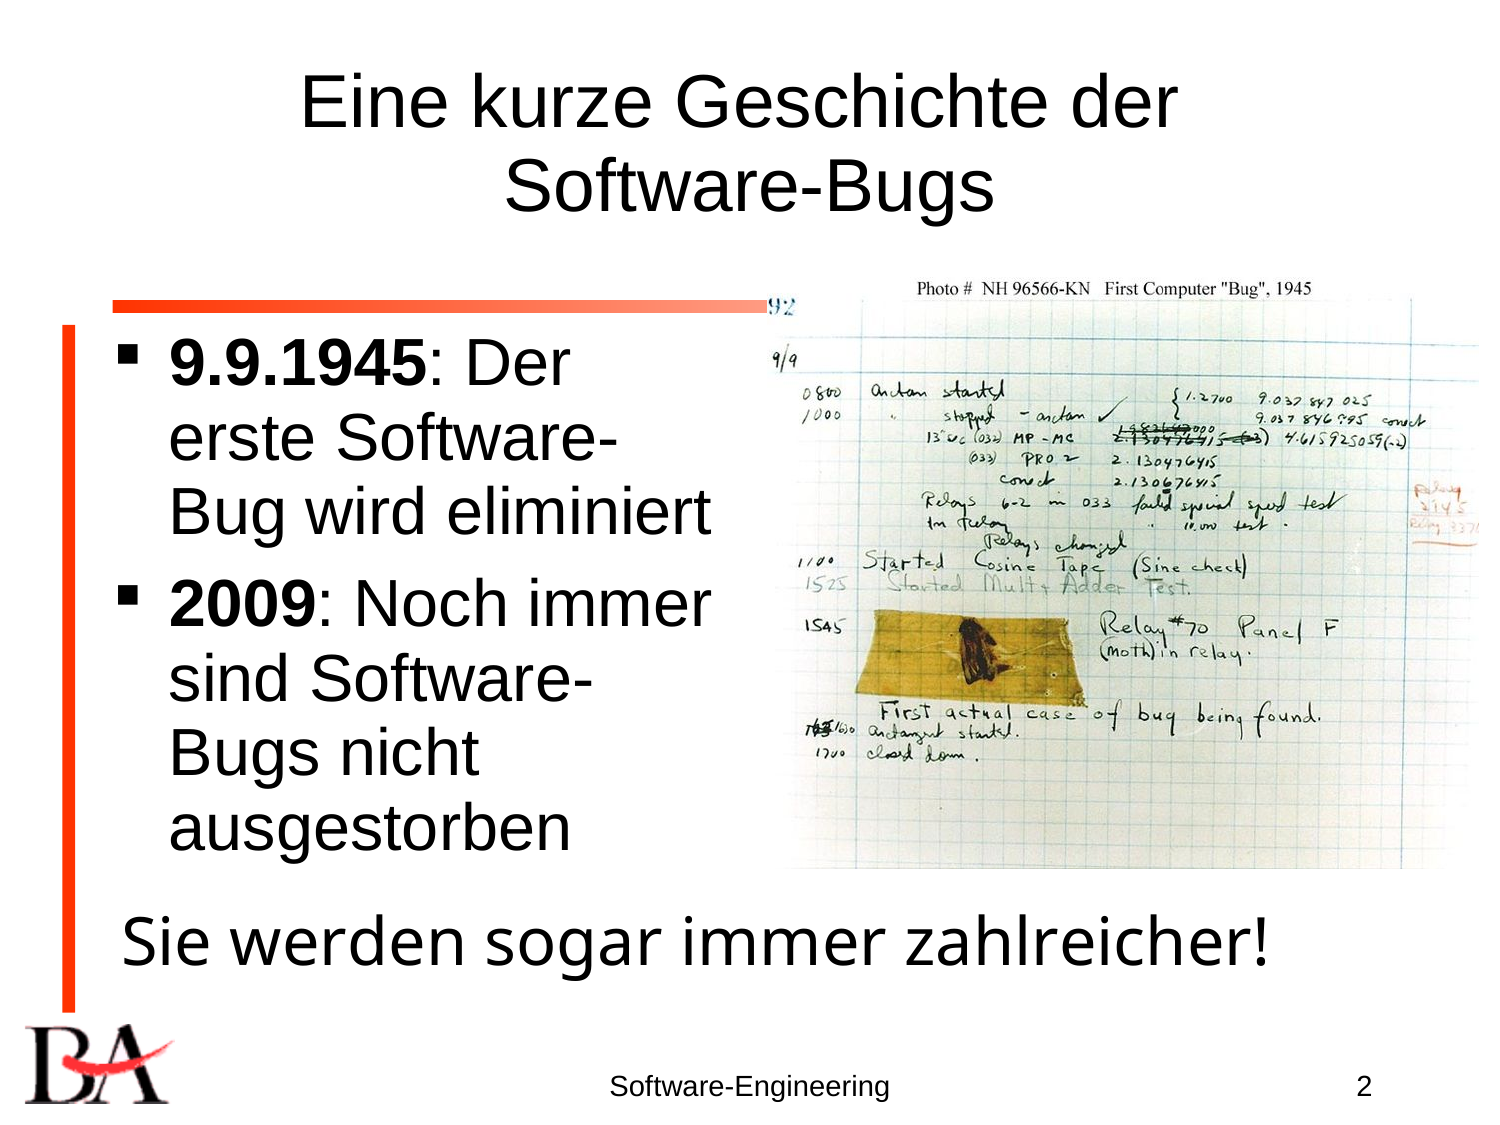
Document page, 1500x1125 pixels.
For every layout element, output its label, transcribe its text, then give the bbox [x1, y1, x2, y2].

text_box Sie werden sogar immer zahlreicher! [106, 891, 1495, 987]
list 9.9.1945: Der erste Software-Bug wird eliminiert 2009: Noch immer sind Software-Bugs nicht ausgestorben [112, 324, 739, 865]
picture [24, 1024, 175, 1104]
title Eine kurze Geschichte der Software-Bugs [112, 28, 1388, 259]
picture [767, 277, 1479, 869]
